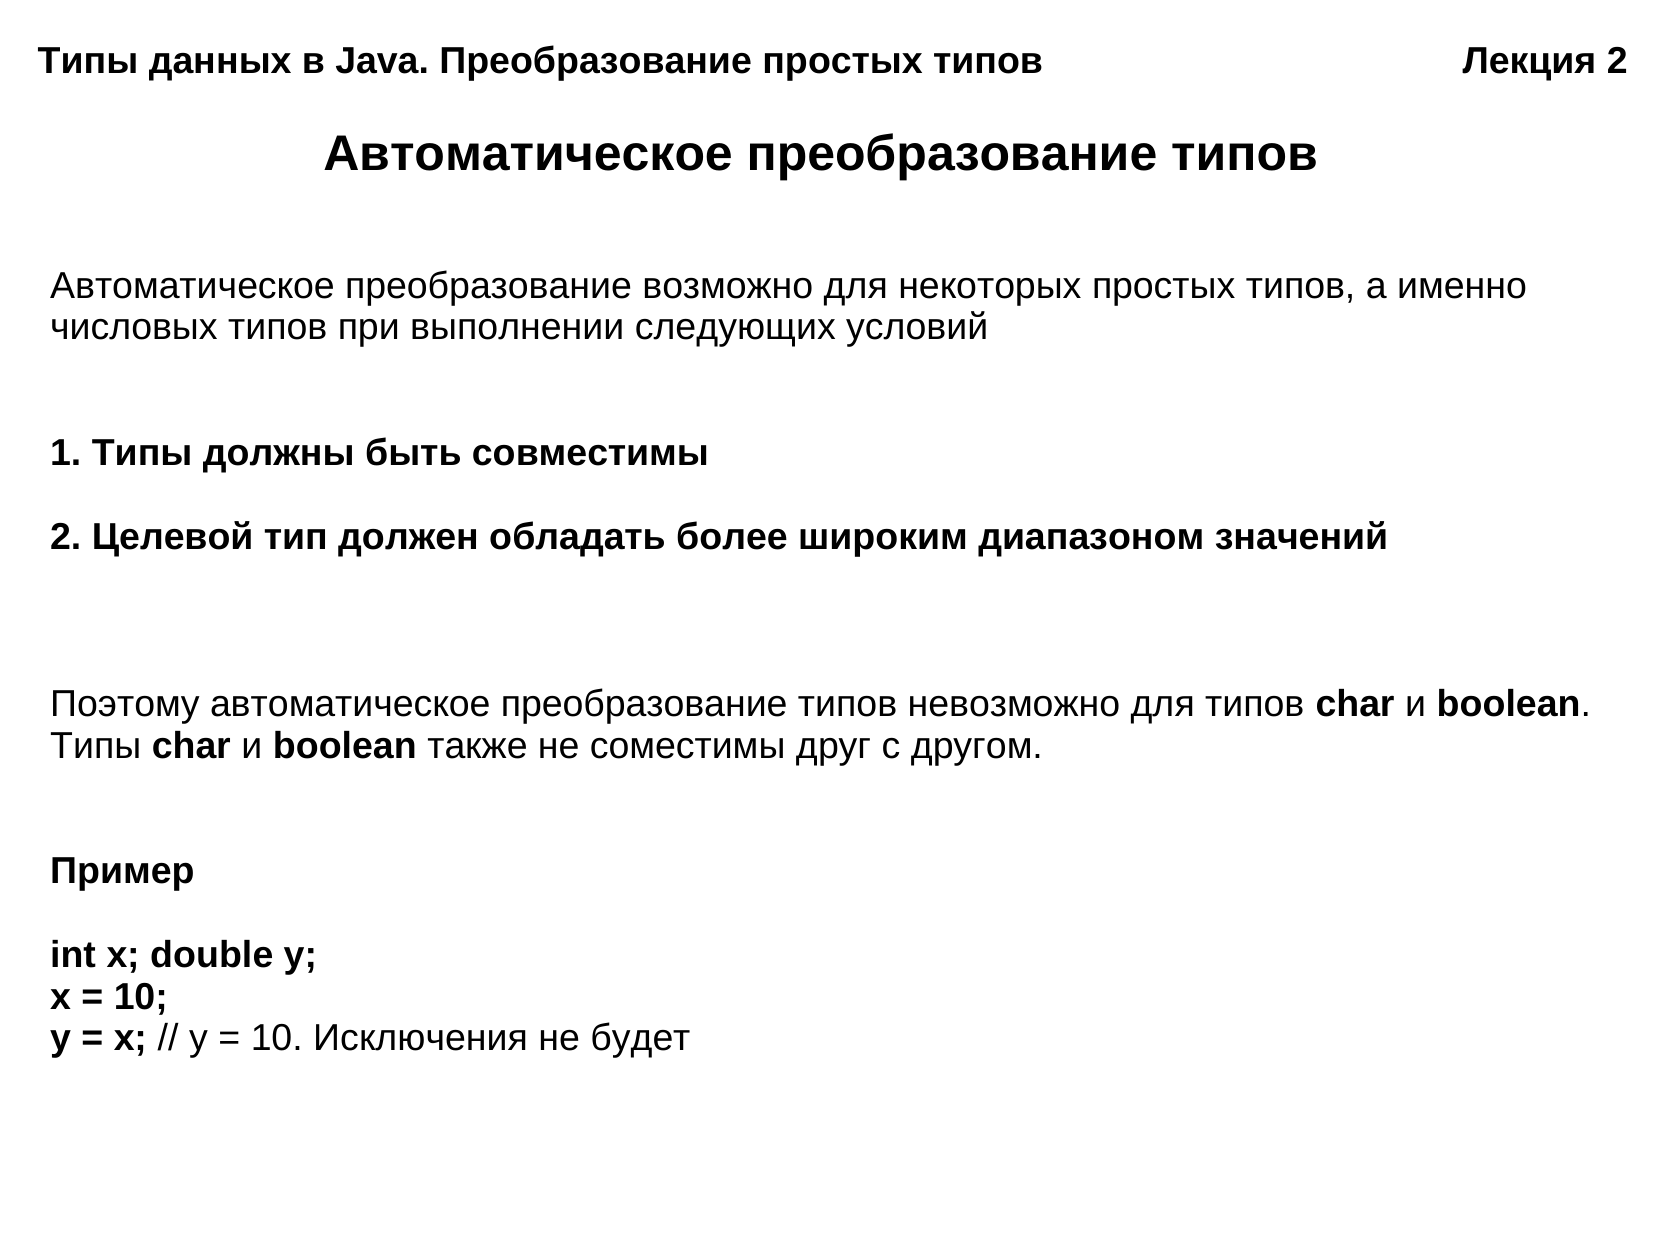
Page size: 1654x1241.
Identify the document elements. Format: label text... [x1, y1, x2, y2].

text_box Типы данных в Java. Преобразование простых типов Лекция 2 [35, 24, 1630, 96]
text_box Автоматическое преобразование типов Автоматическое преобразование возможно для некоторых простых типов, а именно числовых типов при выполнении следующих условий 1. Типы должны быть совместимы 2. Целевой тип должен обладать более широким диапазоном значений Поэтому автоматическое преобразование типов невозможно для типов char и boolean. Типы char и boolean также не соместимы друг с другом. Пример int x; double y; x = 10; y = x; // y = 10. Исключения не будет [35, 118, 1607, 1067]
